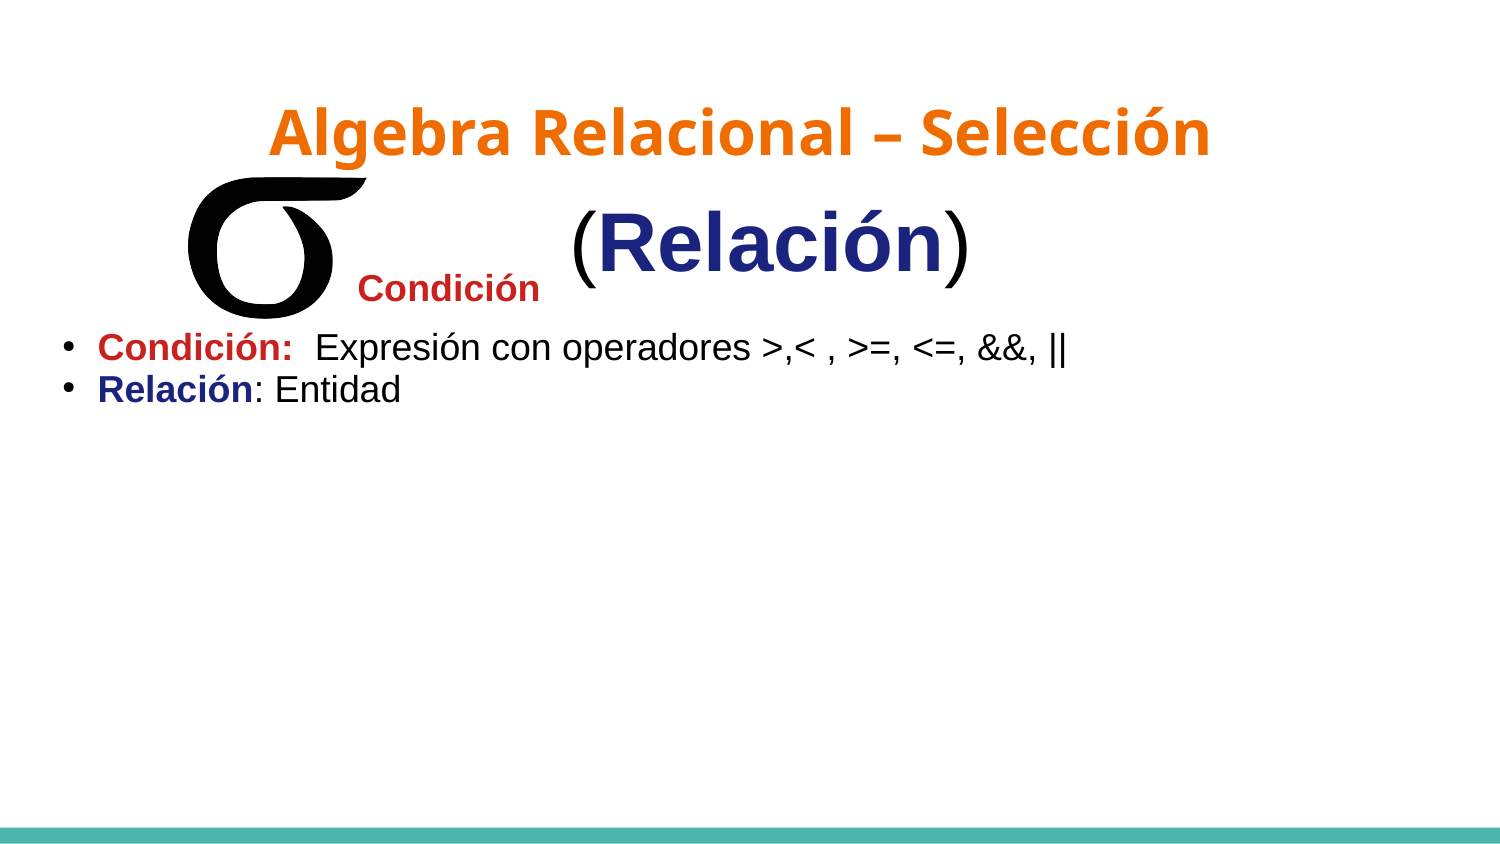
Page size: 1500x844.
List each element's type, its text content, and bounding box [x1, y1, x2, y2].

text_box Condición: Expresión con operadores >,< , >=, <=, &&, || Relación: Entidad [47, 318, 1193, 418]
picture [188, 177, 367, 318]
title Algebra Relacional – Selección [51, 72, 1449, 189]
text_box (Relación) [555, 188, 993, 297]
text_box Condición [342, 259, 567, 317]
